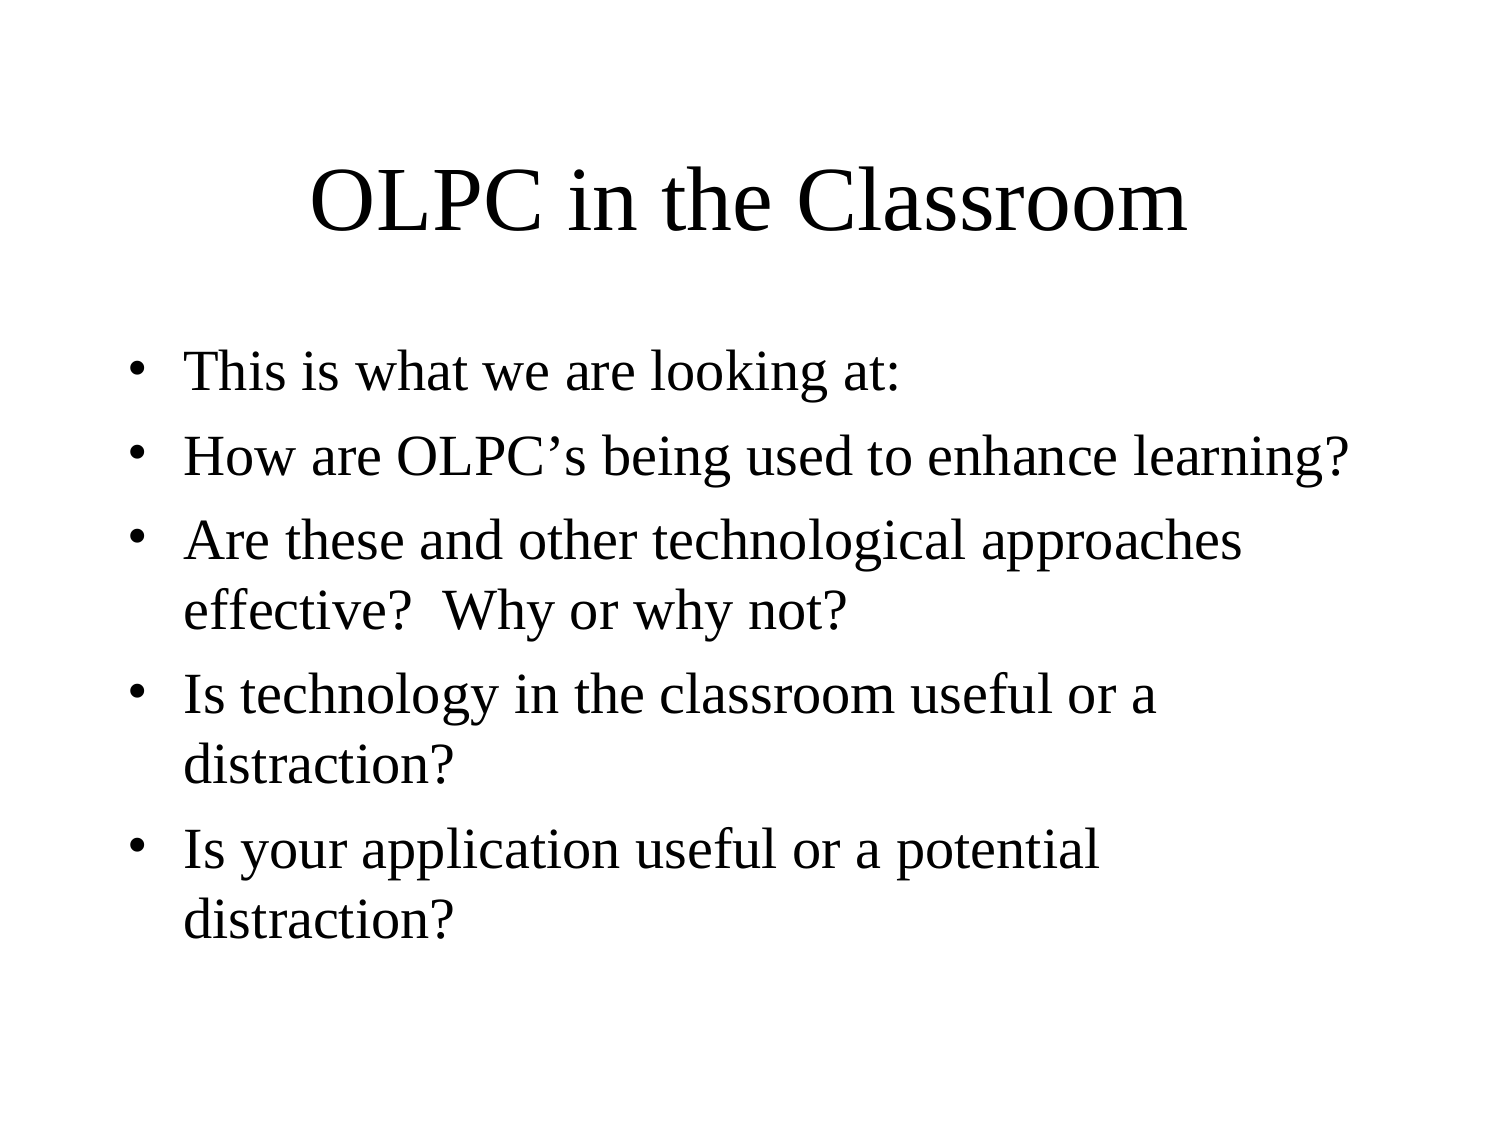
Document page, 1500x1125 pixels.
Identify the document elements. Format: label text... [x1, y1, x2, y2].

list This is what we are looking at: How are OLPC’s being used to enhance learning? Are these and other technological approaches effective? Why or why not? Is technology in the classroom useful or a distraction? Is your application useful or a potential distraction? [112, 324, 1388, 1000]
title OLPC in the Classroom [112, 99, 1388, 288]
